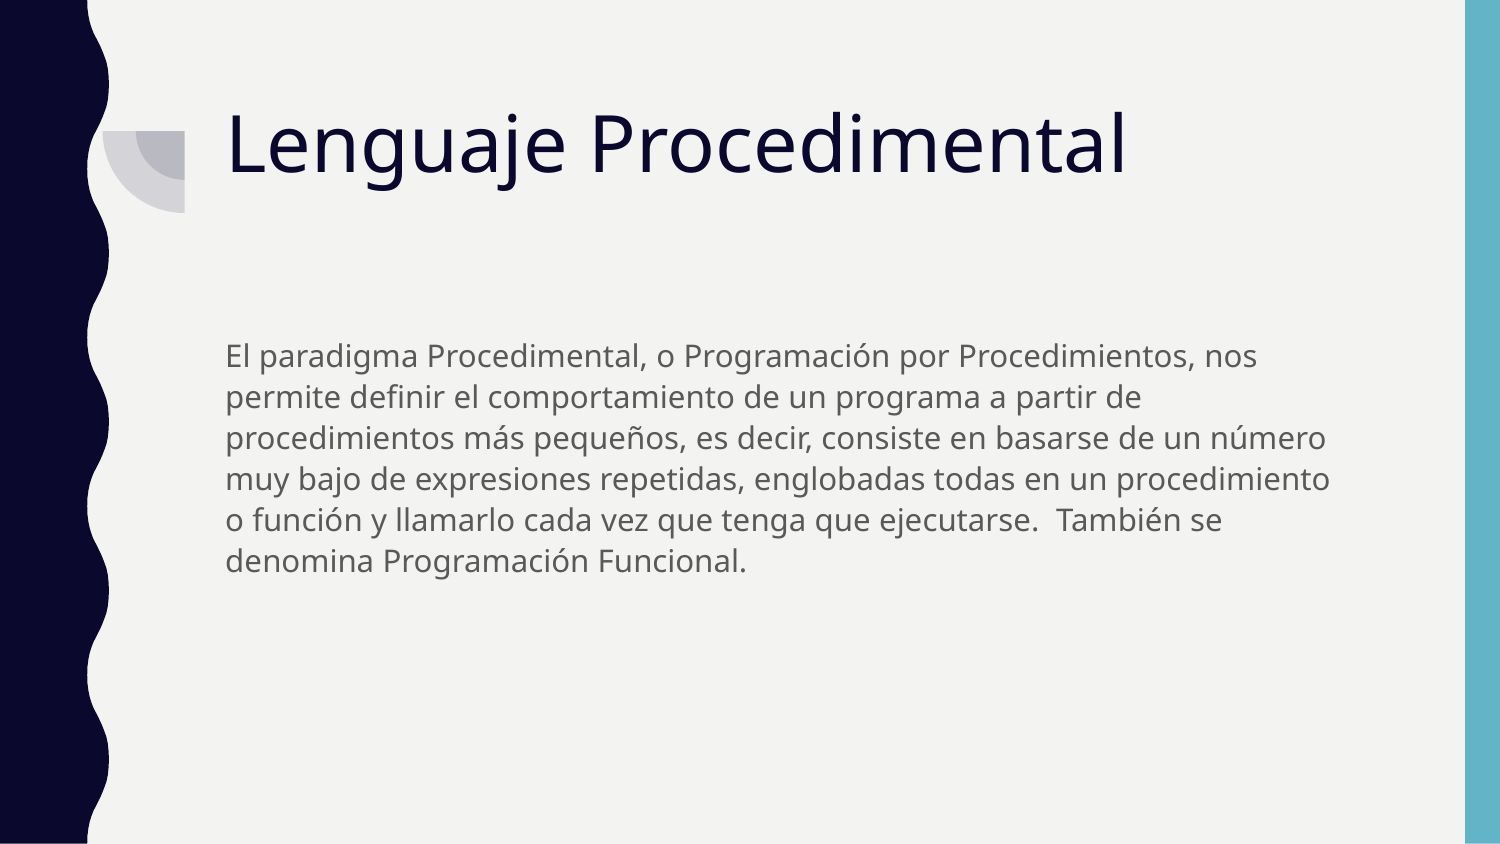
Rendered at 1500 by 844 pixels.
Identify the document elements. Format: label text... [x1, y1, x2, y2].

title Lenguaje Procedimental [213, 98, 1368, 263]
list El paradigma Procedimental, o Programación por Procedimientos, nos permite definir el comportamiento de un programa a partir de procedimientos más pequeños, es decir, consiste en basarse de un número muy bajo de expresiones repetidas, englobadas todas en un procedimiento o función y llamarlo cada vez que tenga que ejecutarse. También se denomina Programación Funcional. [213, 326, 1368, 744]
